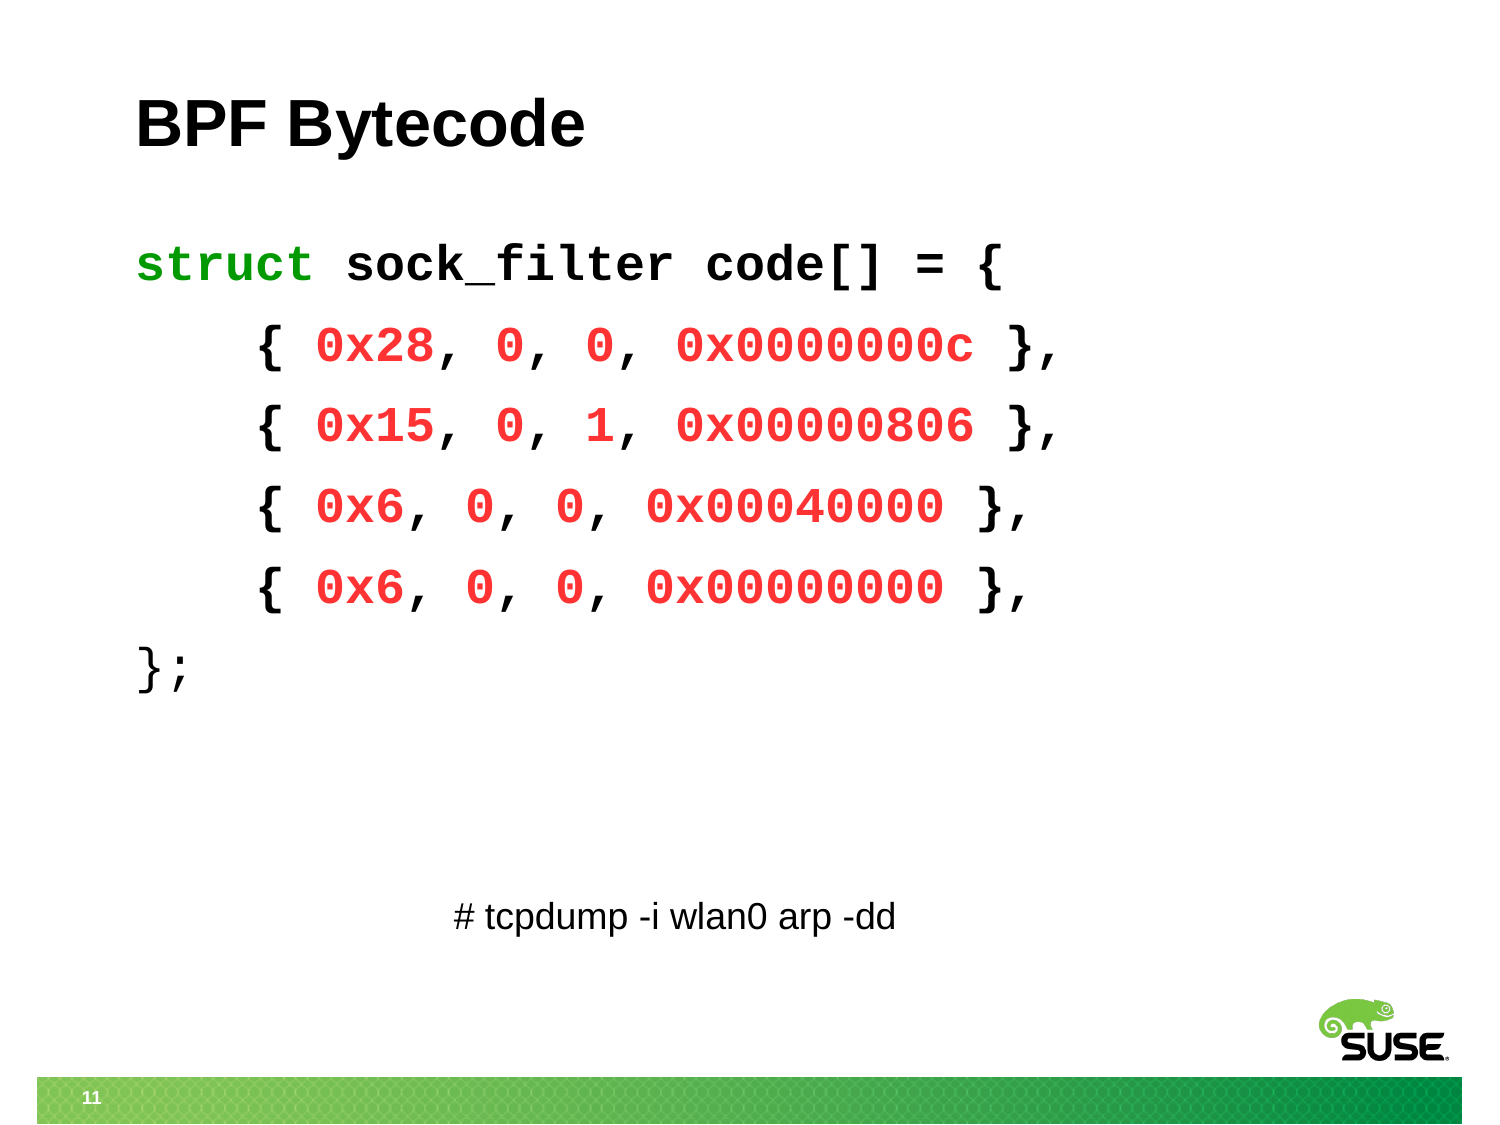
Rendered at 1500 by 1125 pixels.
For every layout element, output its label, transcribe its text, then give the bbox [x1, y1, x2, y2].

picture [1319, 999, 1449, 1061]
list struct sock_filter code[] = { { 0x28, 0, 0, 0x0000000c }, { 0x15, 0, 1, 0x00000806 }, { 0x6, 0, 0, 0x00040000 }, { 0x6, 0, 0, 0x00000000 }, }; [135, 238, 1372, 982]
picture [37, 1077, 1462, 1124]
title BPF Bytecode [135, 41, 1372, 204]
text_box # tcpdump -i wlan0 arp -dd [438, 888, 912, 945]
